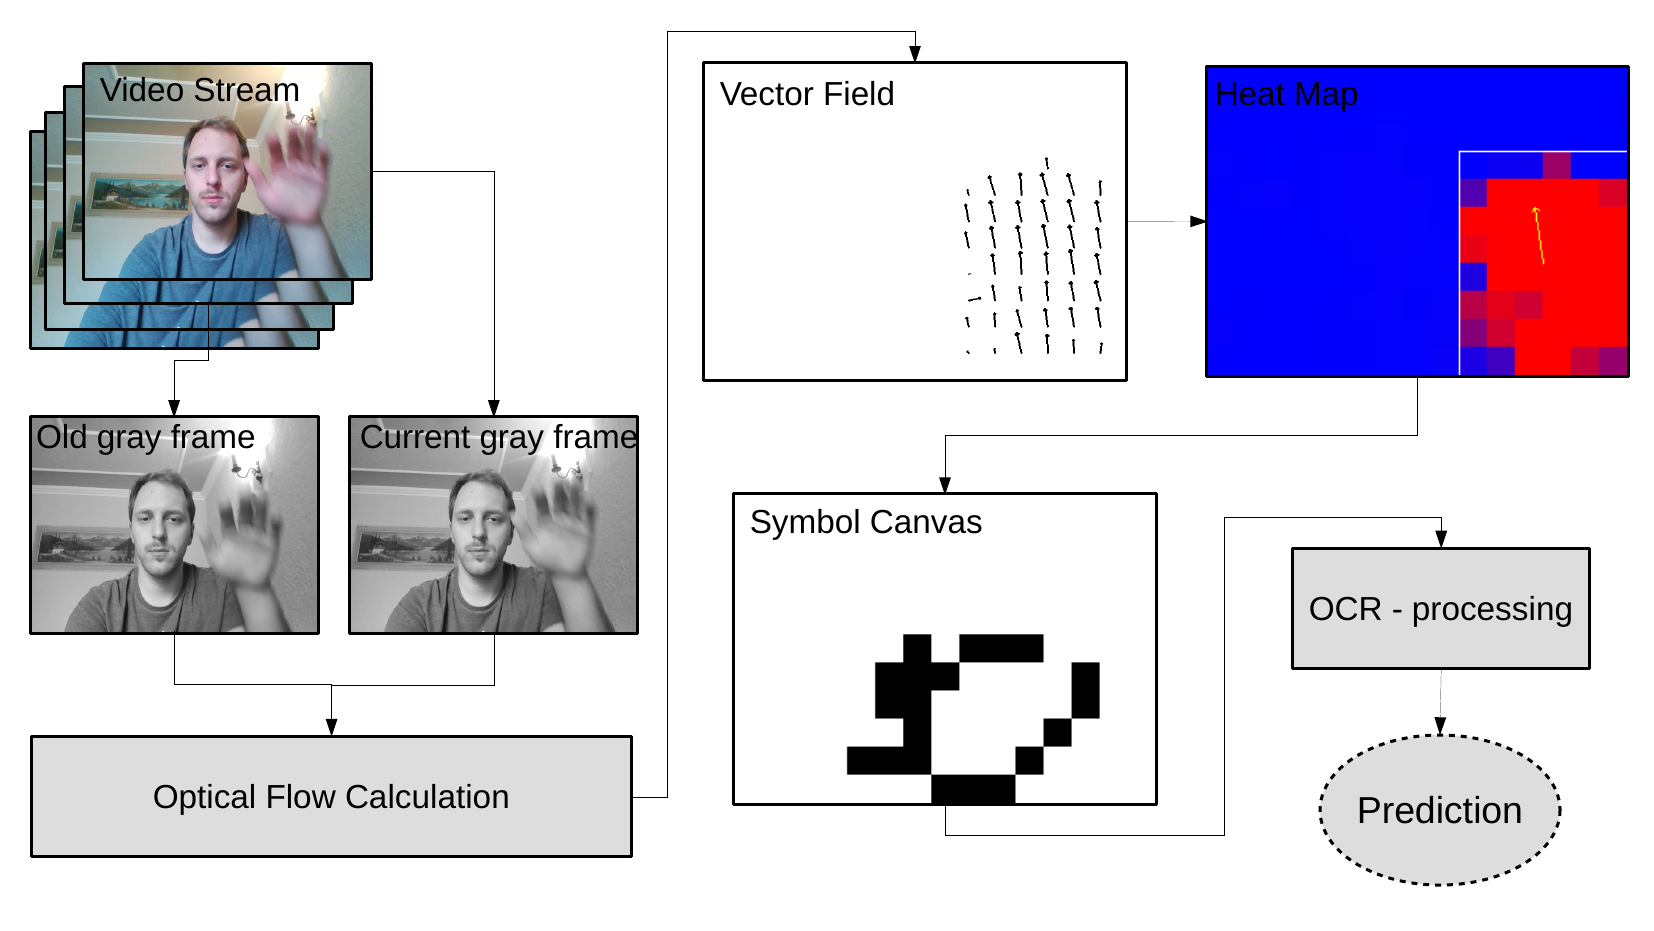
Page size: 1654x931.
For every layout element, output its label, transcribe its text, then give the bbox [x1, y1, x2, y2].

picture [85, 117, 371, 279]
picture [1207, 67, 1627, 376]
picture [65, 87, 351, 302]
text_box Optical Flow Calculation [31, 736, 632, 857]
text_box Video Stream [85, 64, 386, 117]
picture [705, 63, 1126, 379]
picture [351, 501, 637, 632]
picture [209, 305, 332, 328]
text_box Vector Field [705, 68, 1006, 121]
text_box Prediction [1320, 735, 1561, 886]
picture [31, 501, 317, 632]
text_box Current gray frame [397, 411, 721, 501]
picture [735, 495, 1156, 803]
text_box Symbol Canvas [735, 496, 1036, 549]
picture [46, 114, 208, 328]
picture [31, 132, 208, 347]
picture [209, 331, 317, 347]
text_box Heat Map [1200, 68, 1501, 121]
text_box OCR - processing [1292, 548, 1590, 669]
text_box Old gray frame [21, 411, 397, 501]
